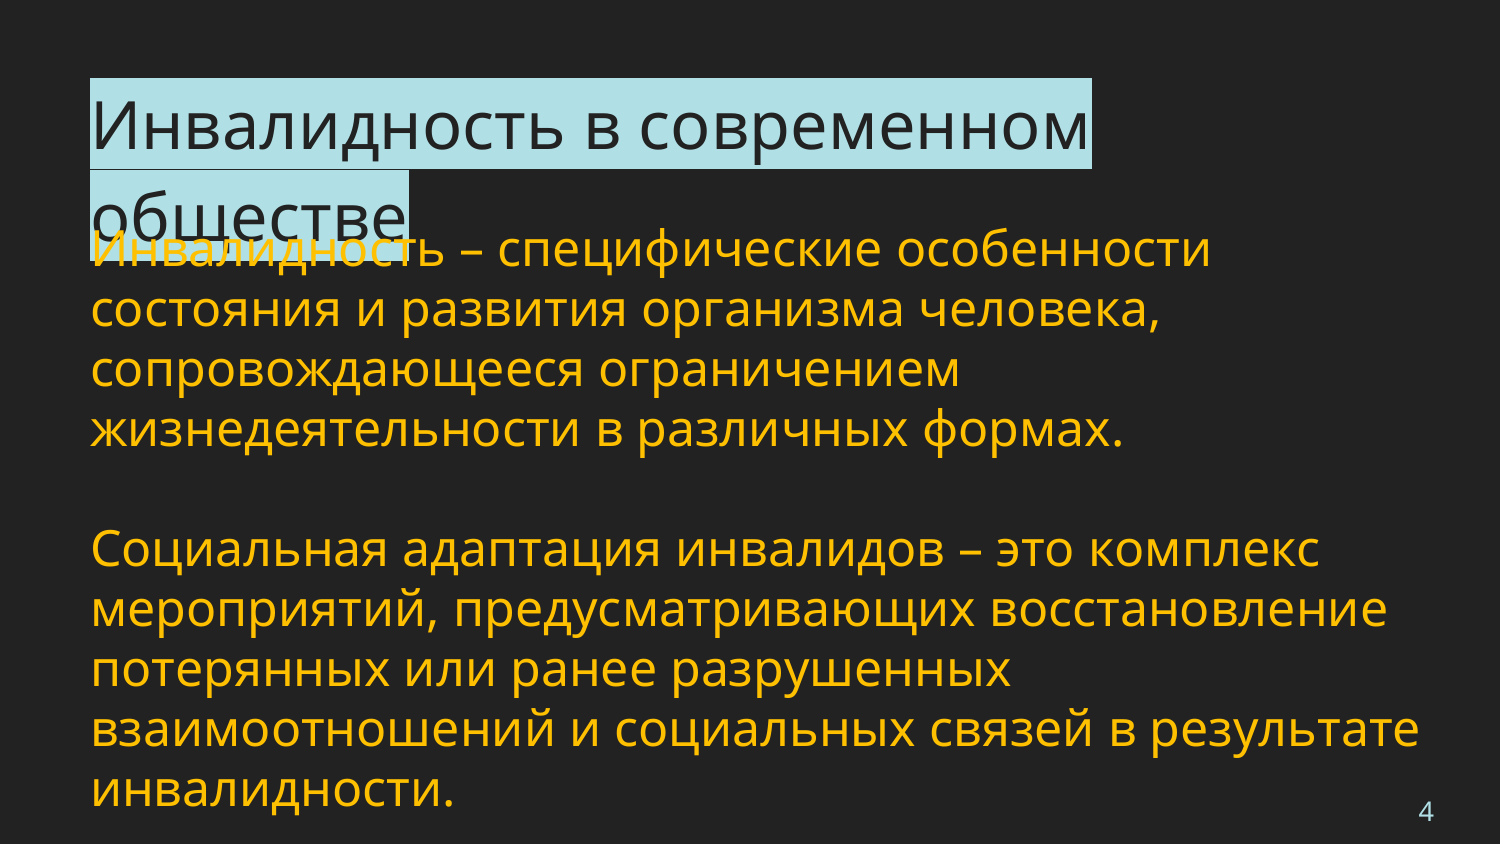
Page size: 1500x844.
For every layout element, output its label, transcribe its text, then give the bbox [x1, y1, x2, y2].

text_box Инвалидность – специфические особенности состояния и развития организма человека, сопровождающееся ограничением жизнедеятельности в различных формах. Социальная адаптация инвалидов – это комплекс мероприятий, предусматривающих восстановление потерянных или ранее разрушенных взаимоотношений и социальных связей в результате инвалидности. [75, 201, 1448, 806]
title Инвалидность в современном обществе [75, 56, 1426, 146]
text_box 4 [1403, 779, 1494, 832]
